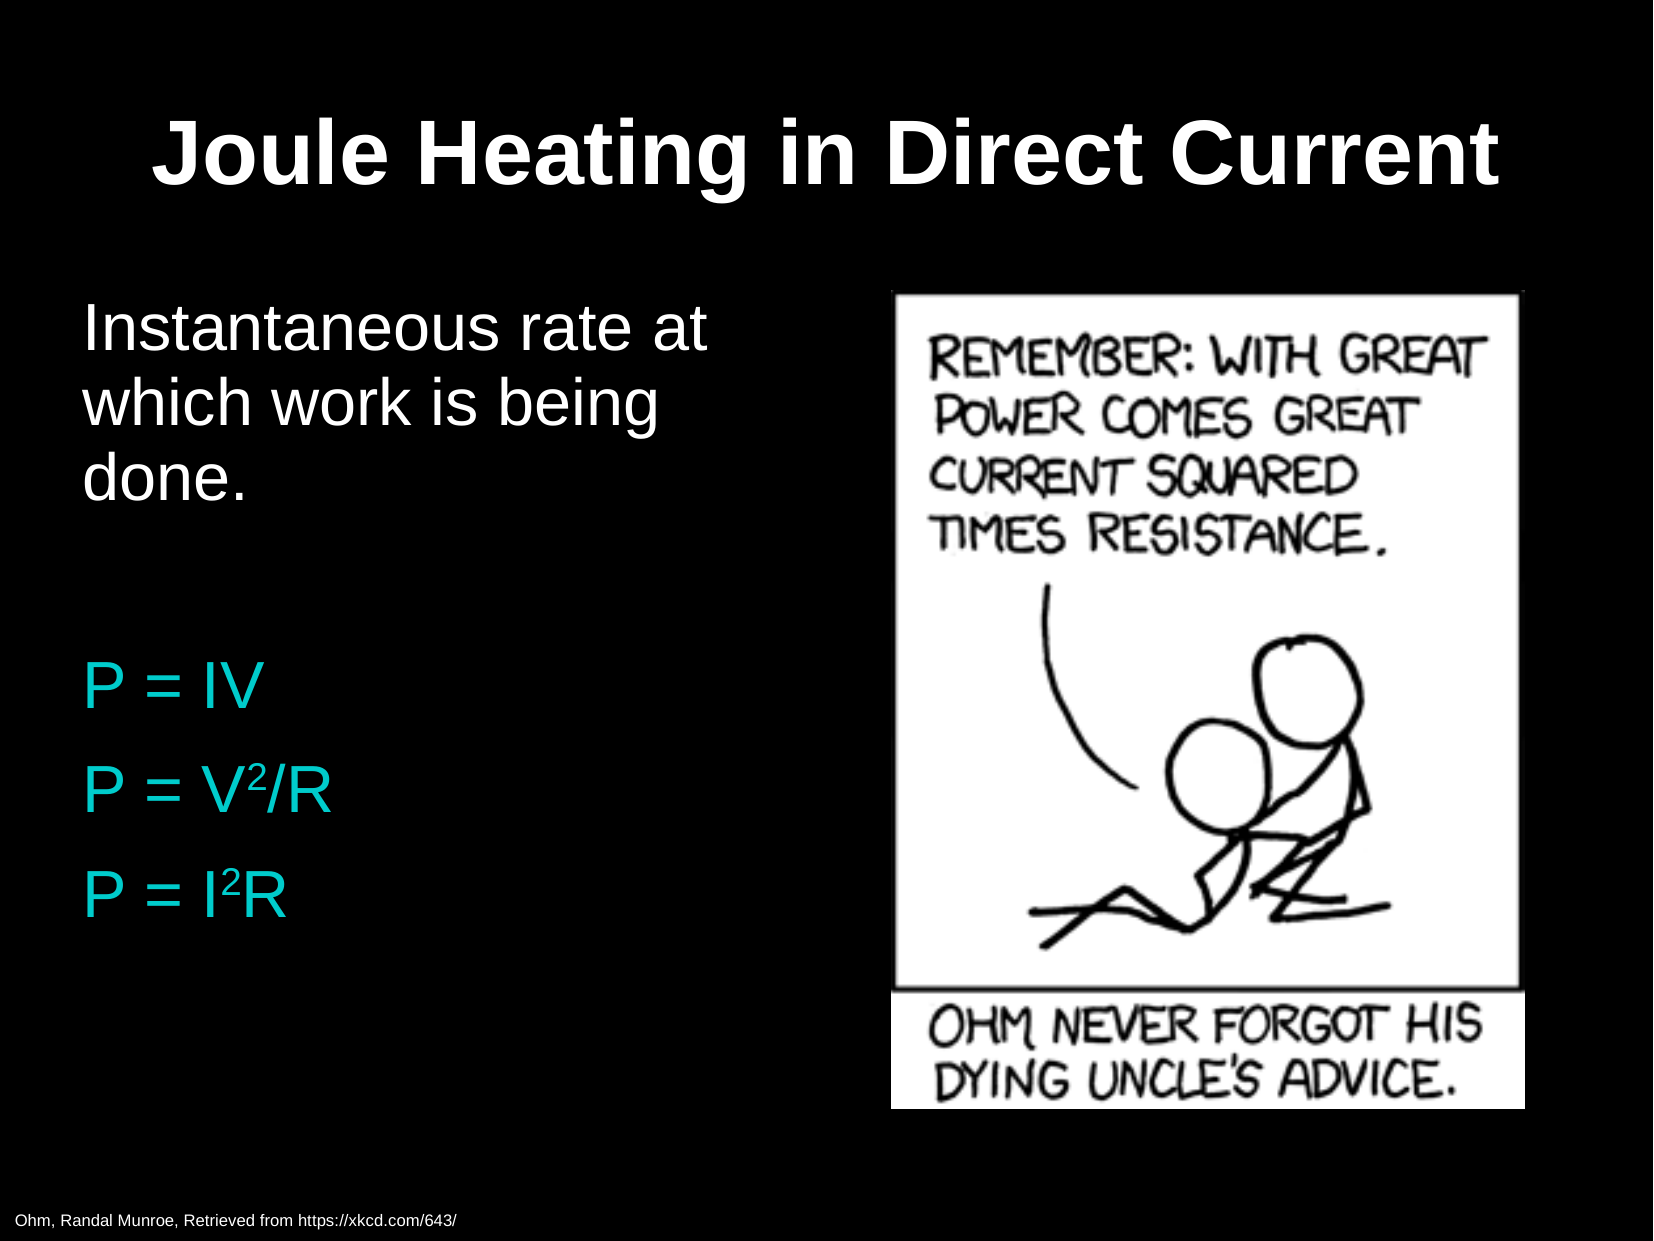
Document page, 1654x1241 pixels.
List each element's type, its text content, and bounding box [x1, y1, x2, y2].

text_box Ohm, Randal Munroe, Retrieved from https://xkcd.com/643/ [0, 1203, 470, 1238]
picture [891, 290, 1525, 1109]
title Joule Heating in Direct Current [82, 49, 1571, 257]
list Instantaneous rate at which work is being done. P = IV P = V2/R P = I2R [82, 290, 809, 1138]
